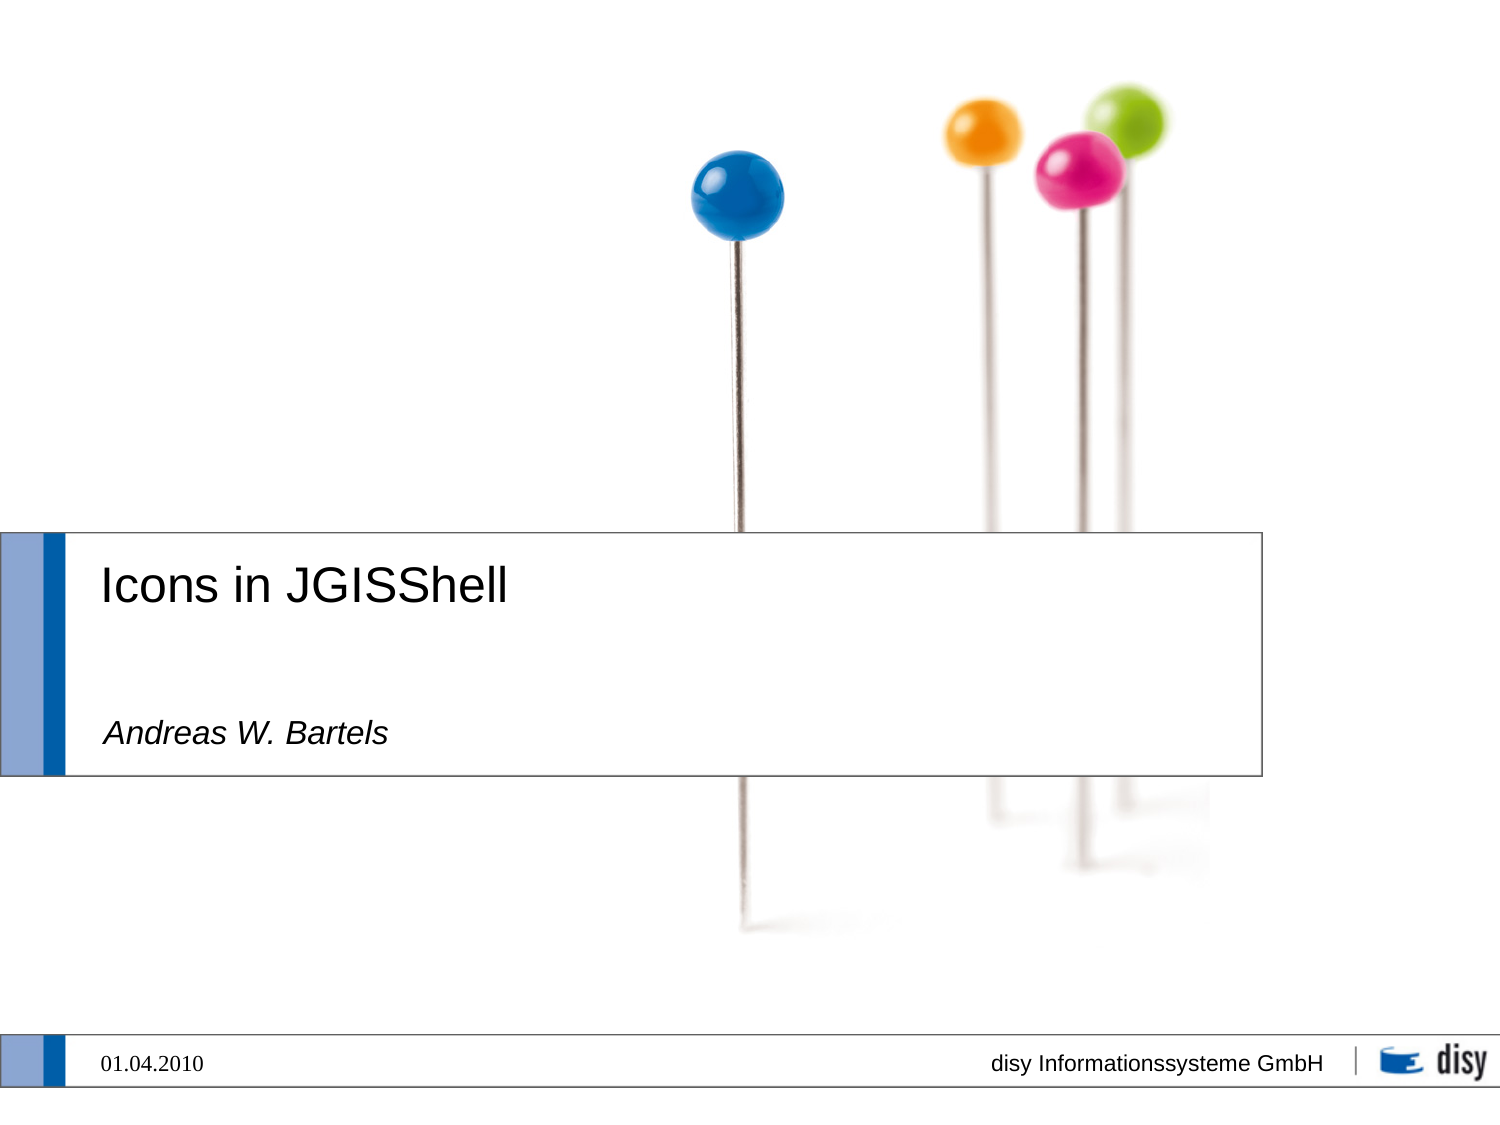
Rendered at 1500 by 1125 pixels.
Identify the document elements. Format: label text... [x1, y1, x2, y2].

title Icons in JGISShell [85, 543, 1212, 621]
picture [662, 807, 1210, 968]
picture [0, 60, 1263, 777]
text_box Andreas W. Bartels [88, 625, 1226, 807]
picture [0, 1034, 1500, 1088]
